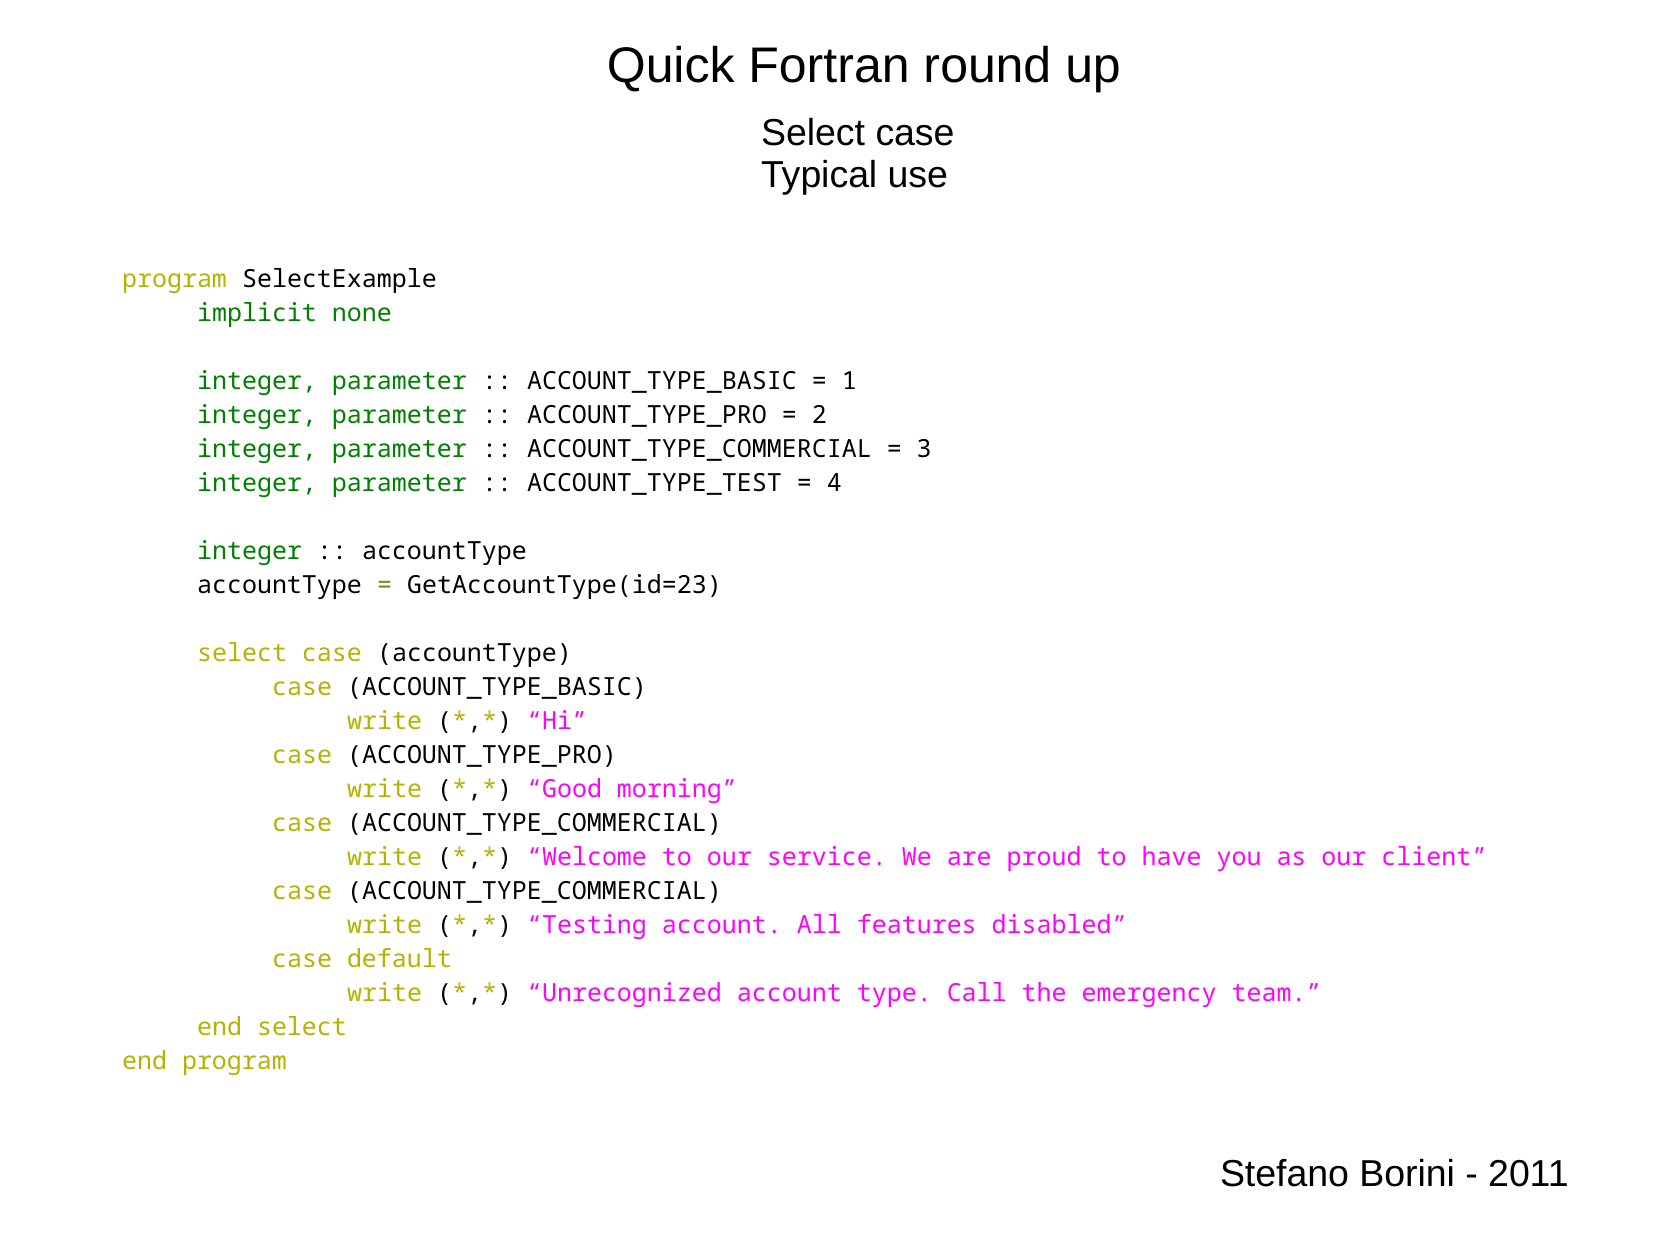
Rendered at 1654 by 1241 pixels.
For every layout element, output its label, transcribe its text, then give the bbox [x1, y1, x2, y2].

text_box Select case Typical use [746, 103, 970, 203]
text_box program SelectExample implicit none integer, parameter :: ACCOUNT_TYPE_BASIC = 1 integer, parameter :: ACCOUNT_TYPE_PRO = 2 integer, parameter :: ACCOUNT_TYPE_COMMERCIAL = 3 integer, parameter :: ACCOUNT_TYPE_TEST = 4 integer :: accountType accountType = GetAccountType(id=23) select case (accountType) case (ACCOUNT_TYPE_BASIC) write (*,*) “Hi” case (ACCOUNT_TYPE_PRO) write (*,*) “Good morning” case (ACCOUNT_TYPE_COMMERCIAL) write (*,*) “Welcome to our service. We are proud to have you as our client” case (ACCOUNT_TYPE_COMMERCIAL) write (*,*) “Testing account. All features disabled” case default write (*,*) “Unrecognized account type. Call the emergency team.” end select end program [107, 253, 1502, 1018]
